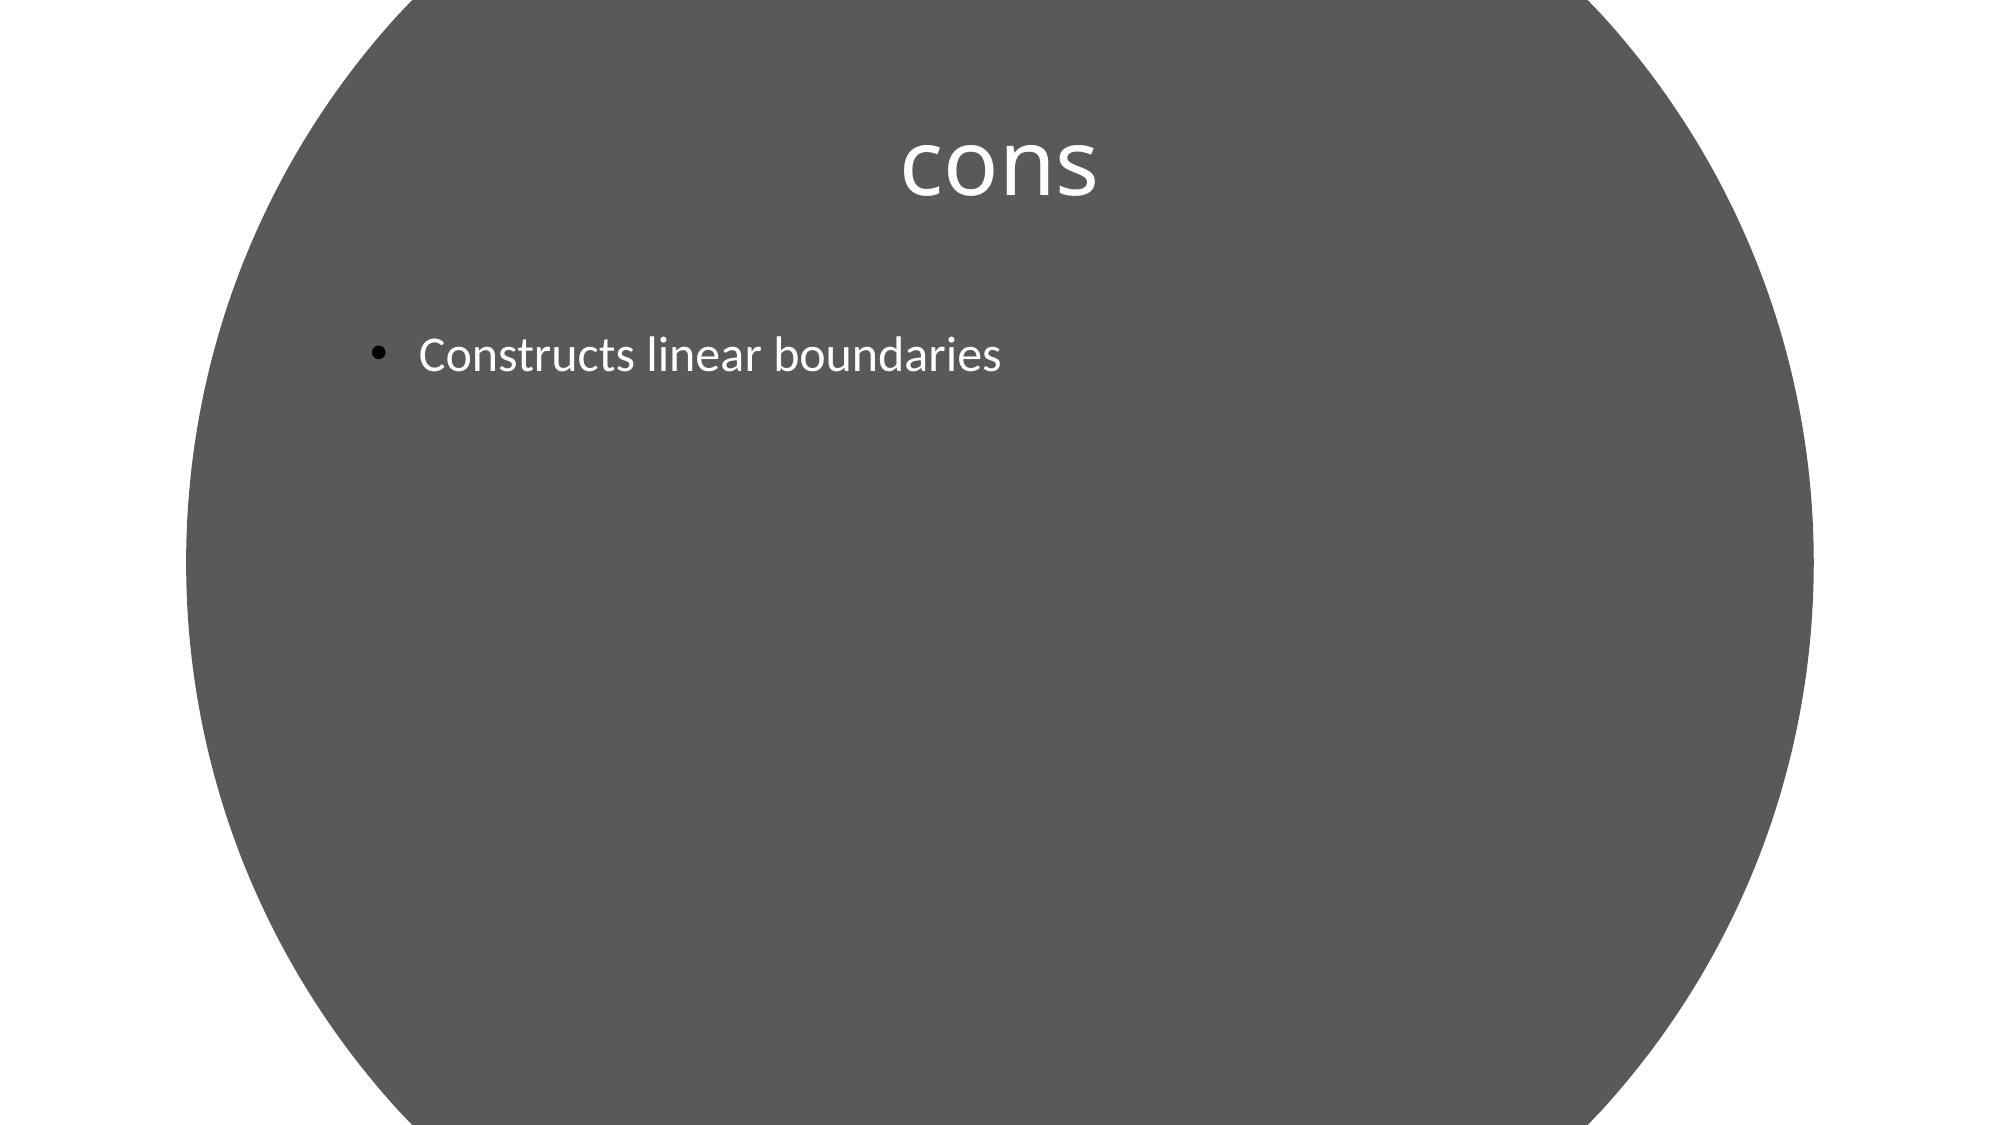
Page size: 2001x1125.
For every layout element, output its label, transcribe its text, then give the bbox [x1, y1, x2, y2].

text_box [144, 0, 1856, 1125]
list Constructs linear boundaries [355, 321, 1645, 982]
title cons [379, 60, 1621, 272]
